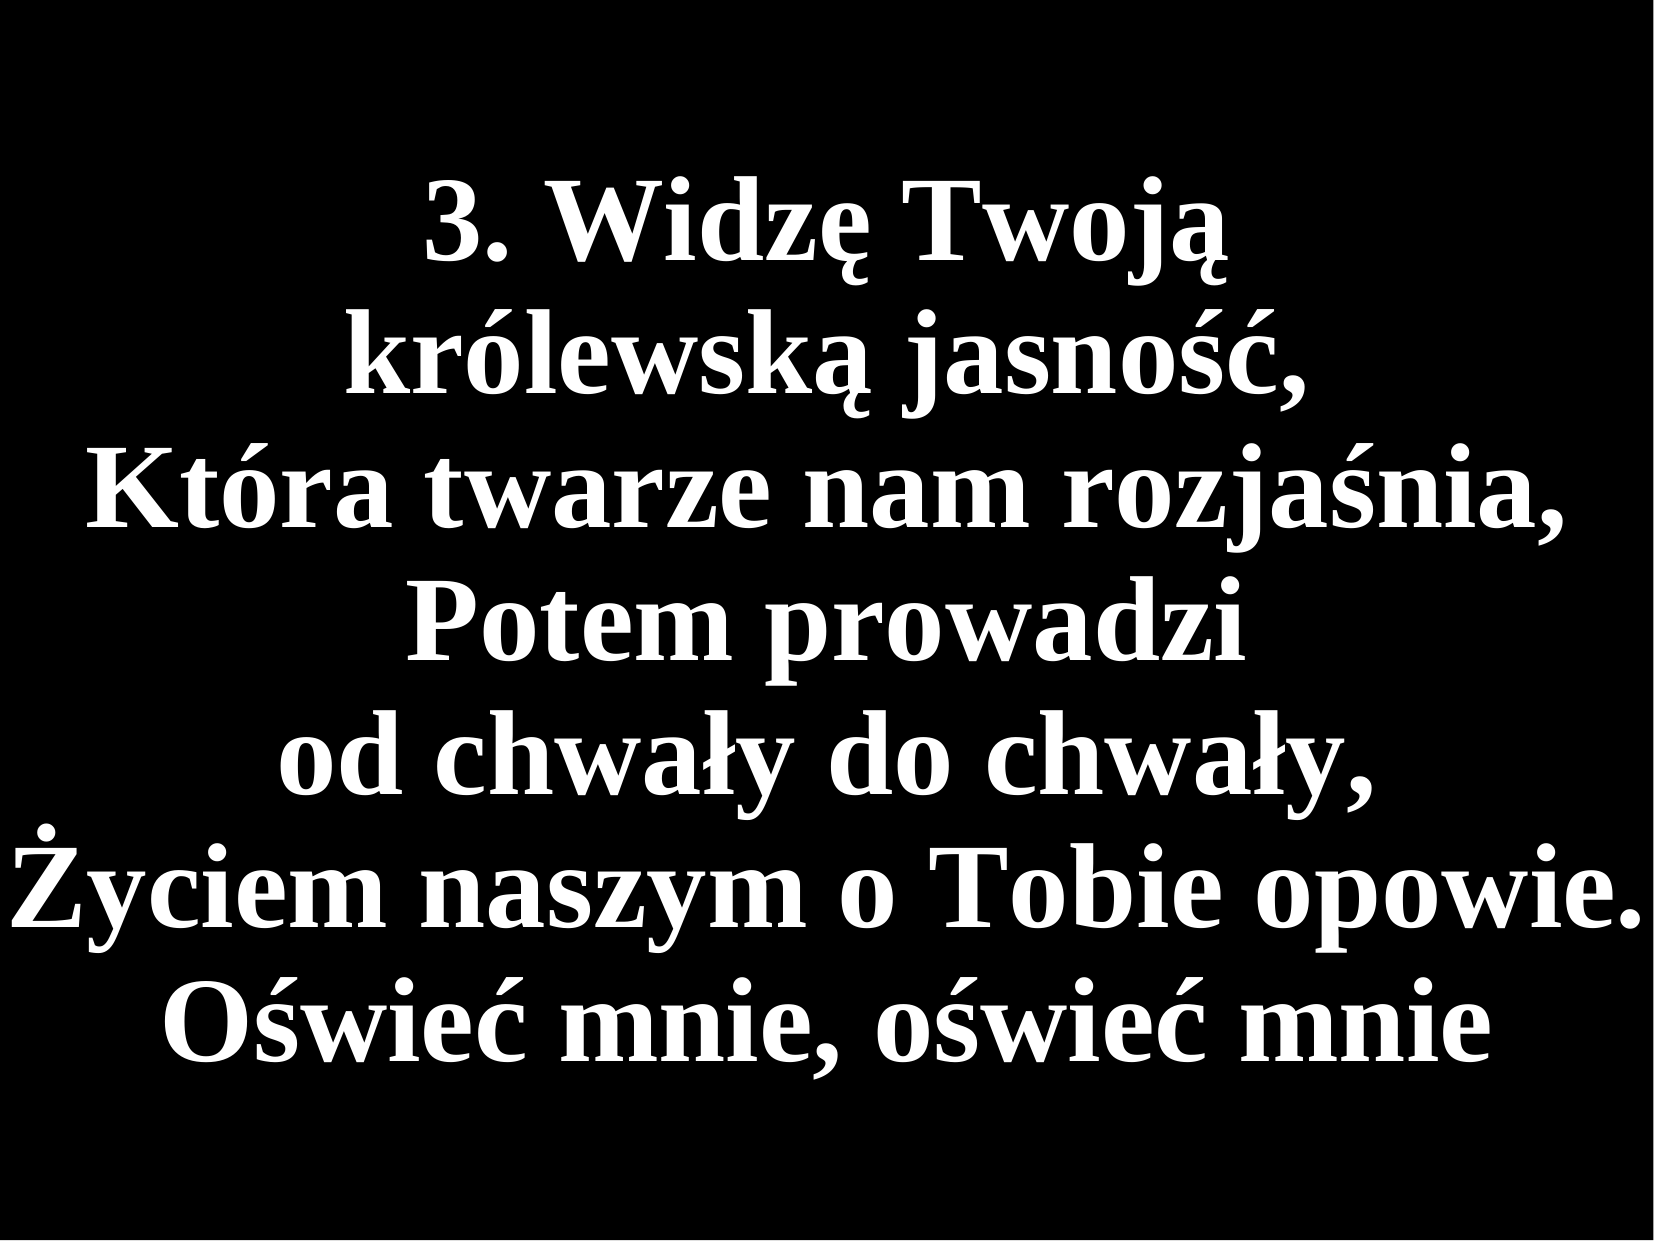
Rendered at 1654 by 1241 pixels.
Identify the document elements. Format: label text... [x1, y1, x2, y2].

title 3. Widzę Twoją królewską jasność, Która twarze nam rozjaśnia, Potem prowadzi od chwały do chwały, Życiem naszym o Tobie opowie. Oświeć mnie, oświeć mnie [0, 0, 1654, 1241]
